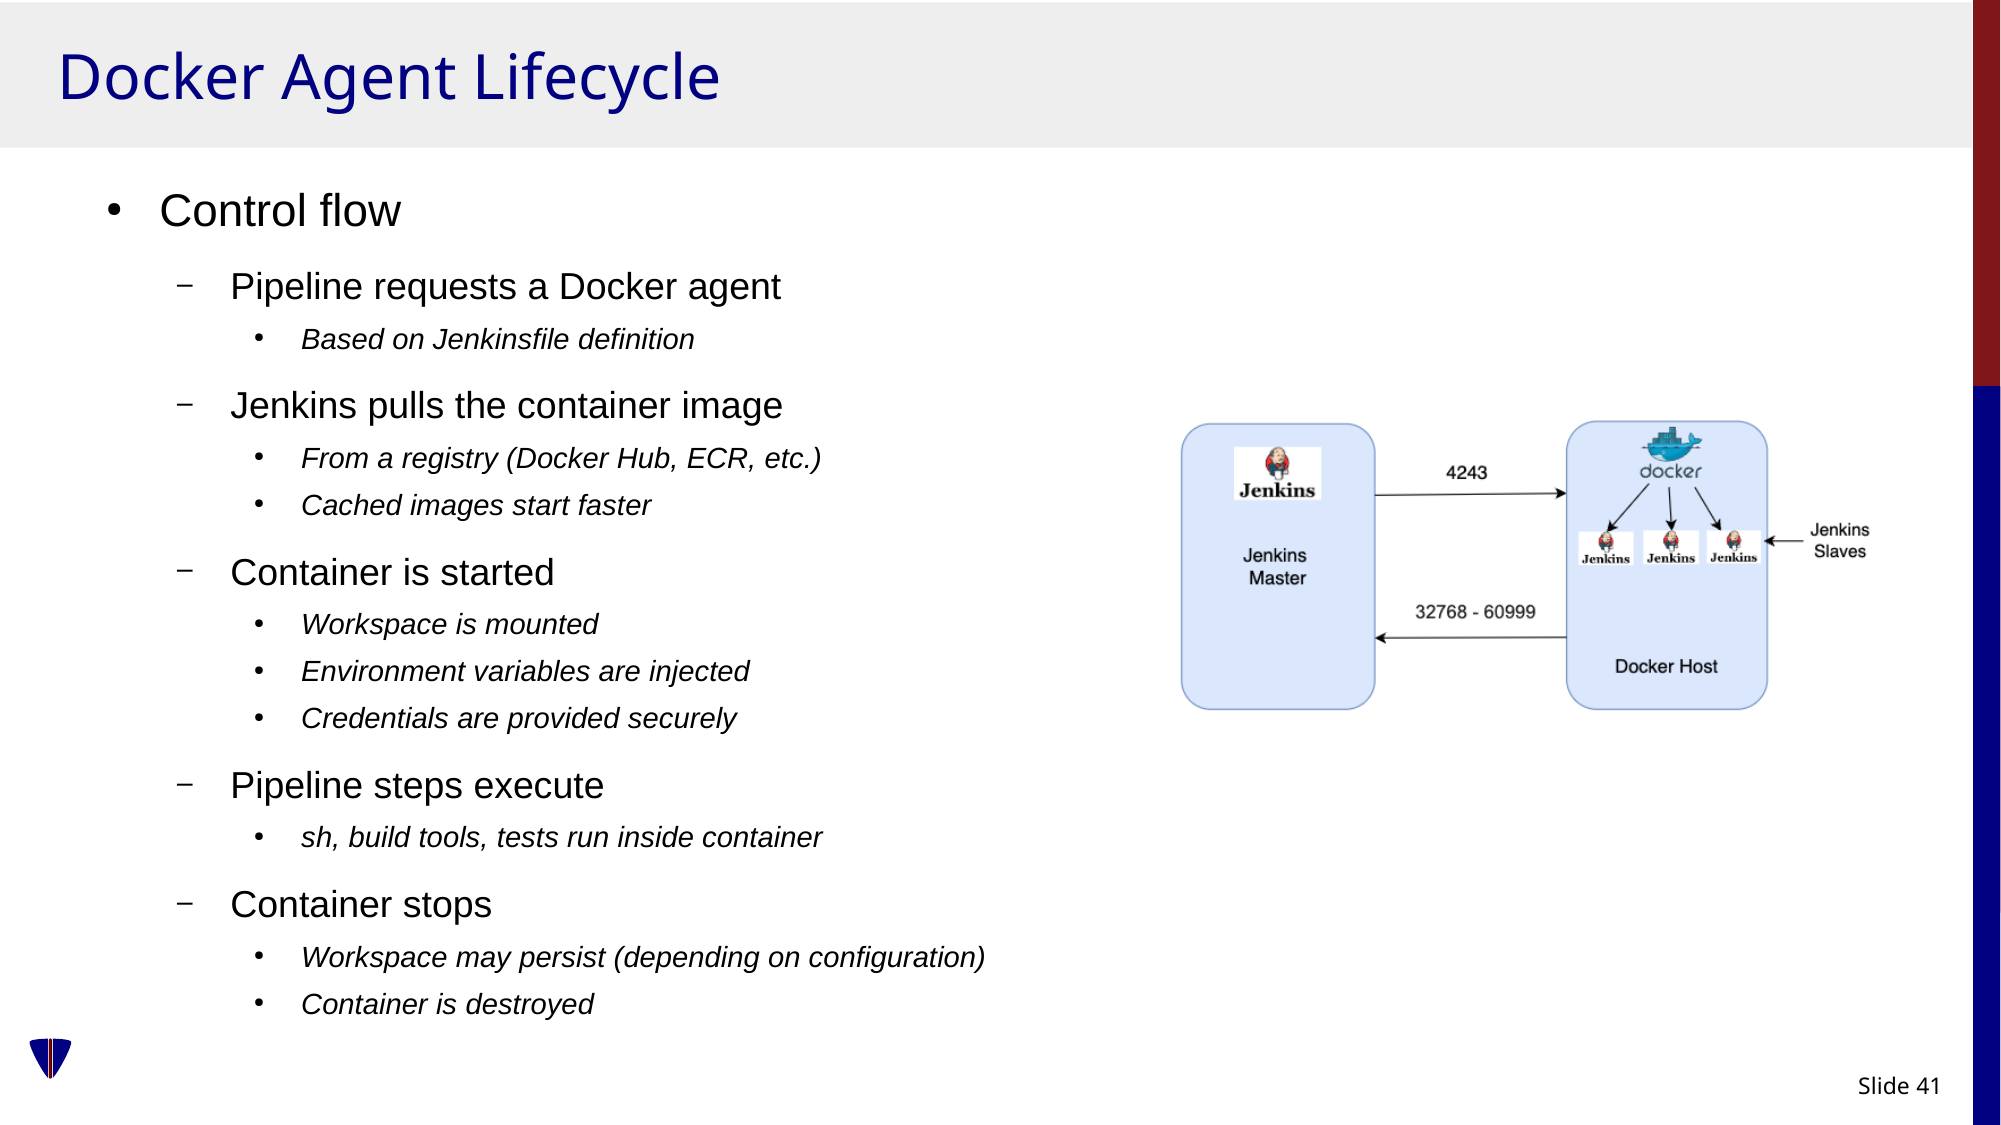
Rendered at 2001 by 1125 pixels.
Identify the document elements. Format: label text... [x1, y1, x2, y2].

title Docker Agent Lifecycle [0, 2, 1973, 148]
list Control flow Pipeline requests a Docker agent Based on Jenkinsfile definition Jenkins pulls the container image From a registry (Docker Hub, ECR, etc.) Cached images start faster Container is started Workspace is mounted Environment variables are injected Credentials are provided securely Pipeline steps execute sh, build tools, tests run inside container Container stops Workspace may persist (depending on configuration) Container is destroyed [88, 177, 1123, 1034]
picture [1148, 368, 1890, 768]
